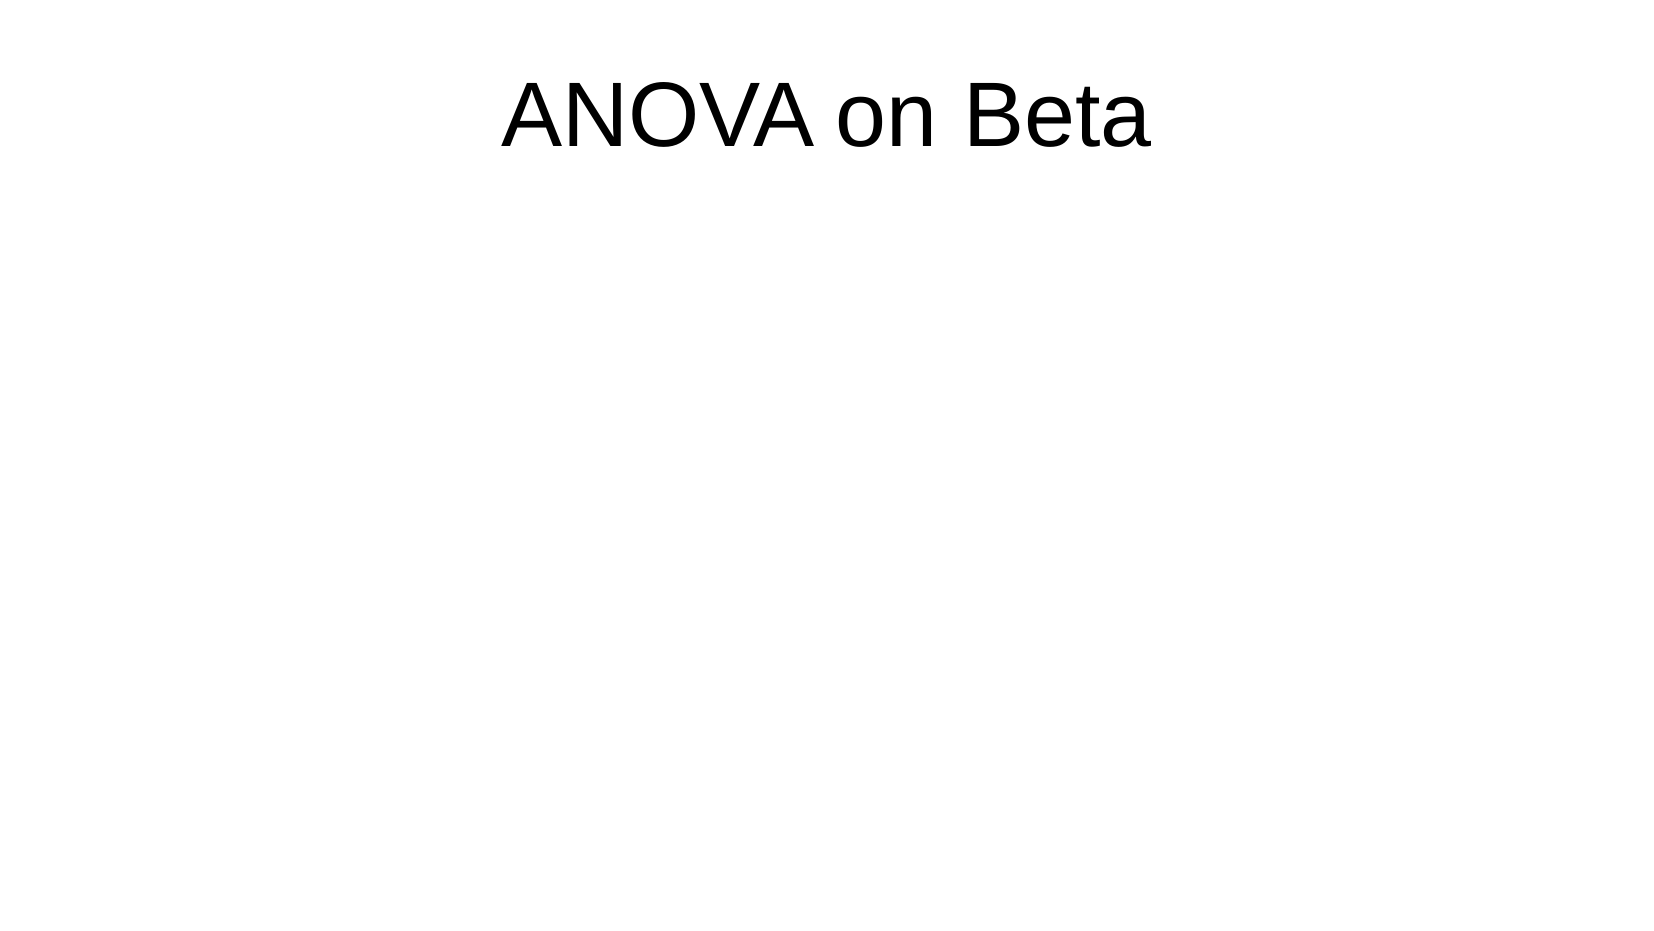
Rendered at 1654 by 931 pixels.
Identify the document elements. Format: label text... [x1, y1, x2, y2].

title ANOVA on Beta [82, 37, 1571, 193]
